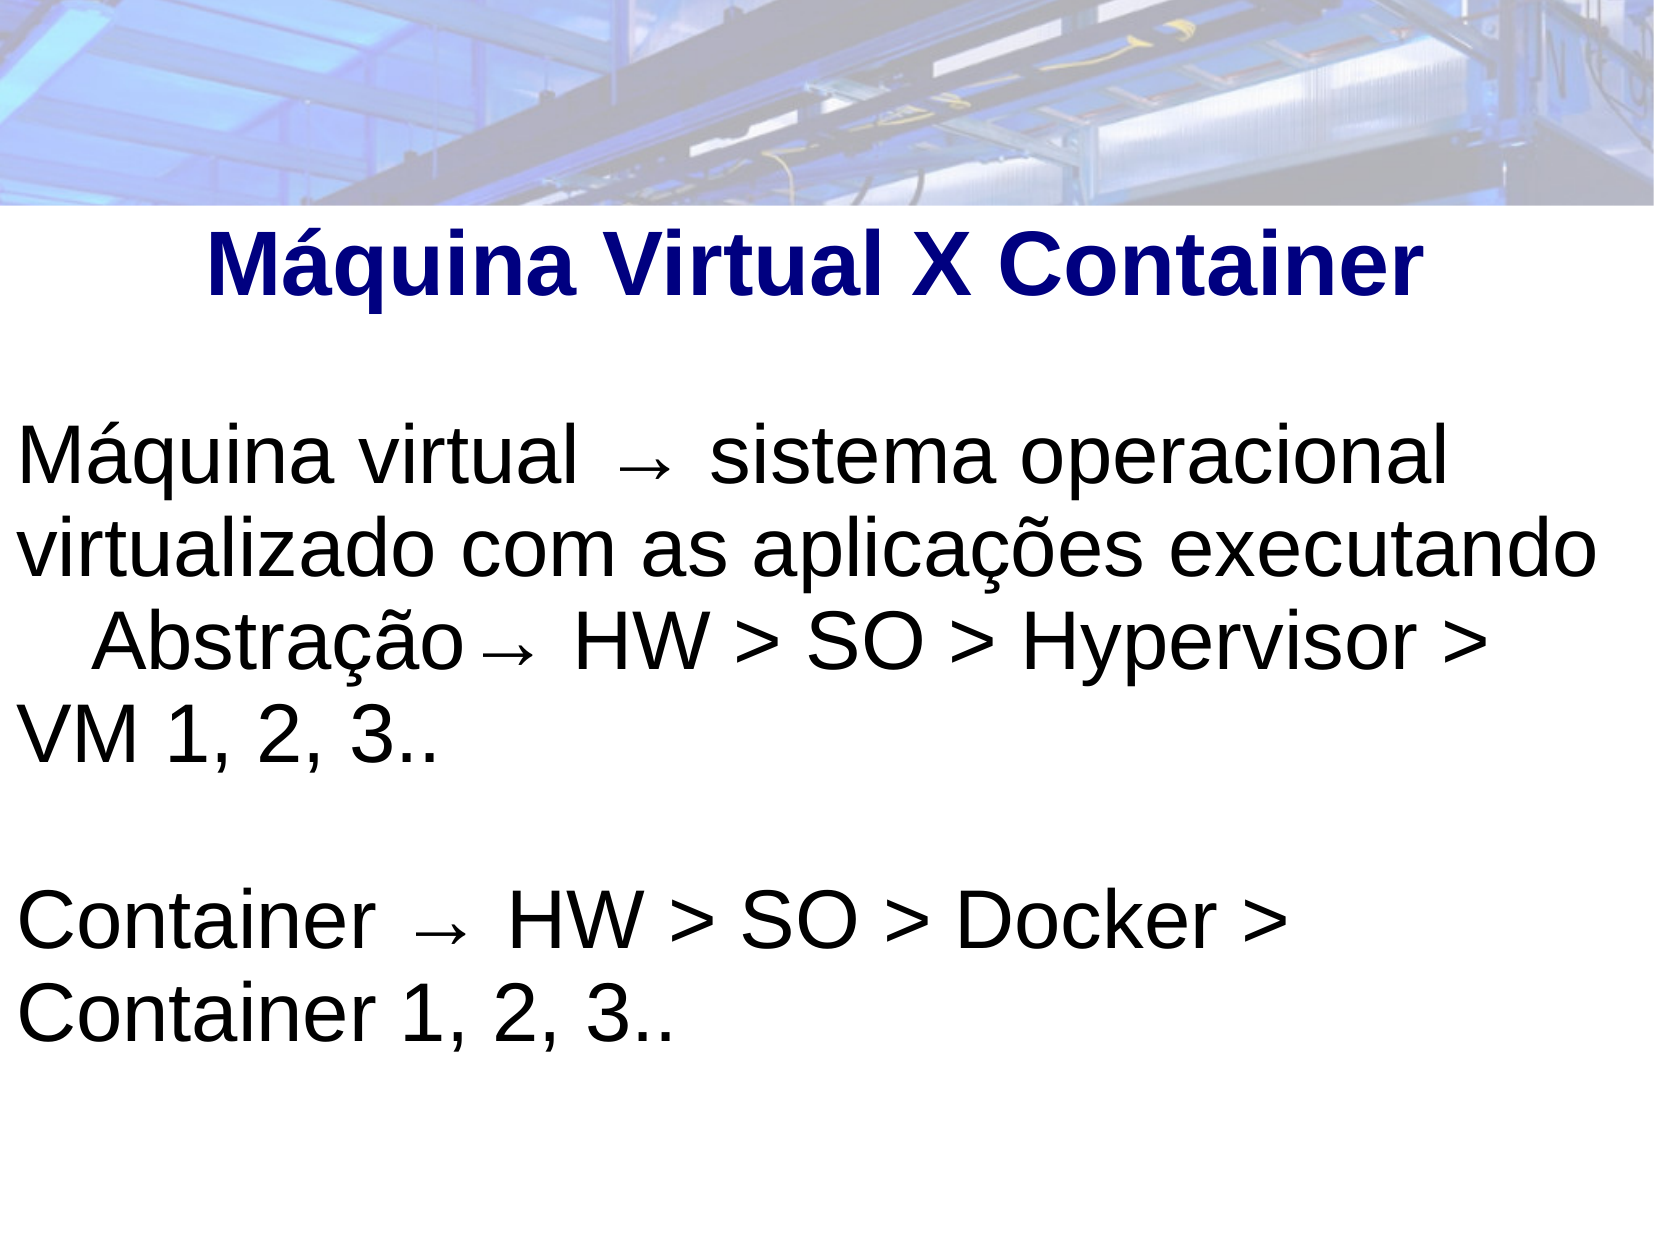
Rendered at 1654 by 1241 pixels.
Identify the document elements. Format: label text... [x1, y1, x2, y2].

picture [0, 0, 1654, 1241]
text_box Máquina Virtual X Container Máquina virtual → sistema operacional virtualizado com as aplicações executando Abstração→ HW > SO > Hypervisor > VM 1, 2, 3.. Container → HW > SO > Docker > Container 1, 2, 3.. [1, 205, 1632, 1241]
